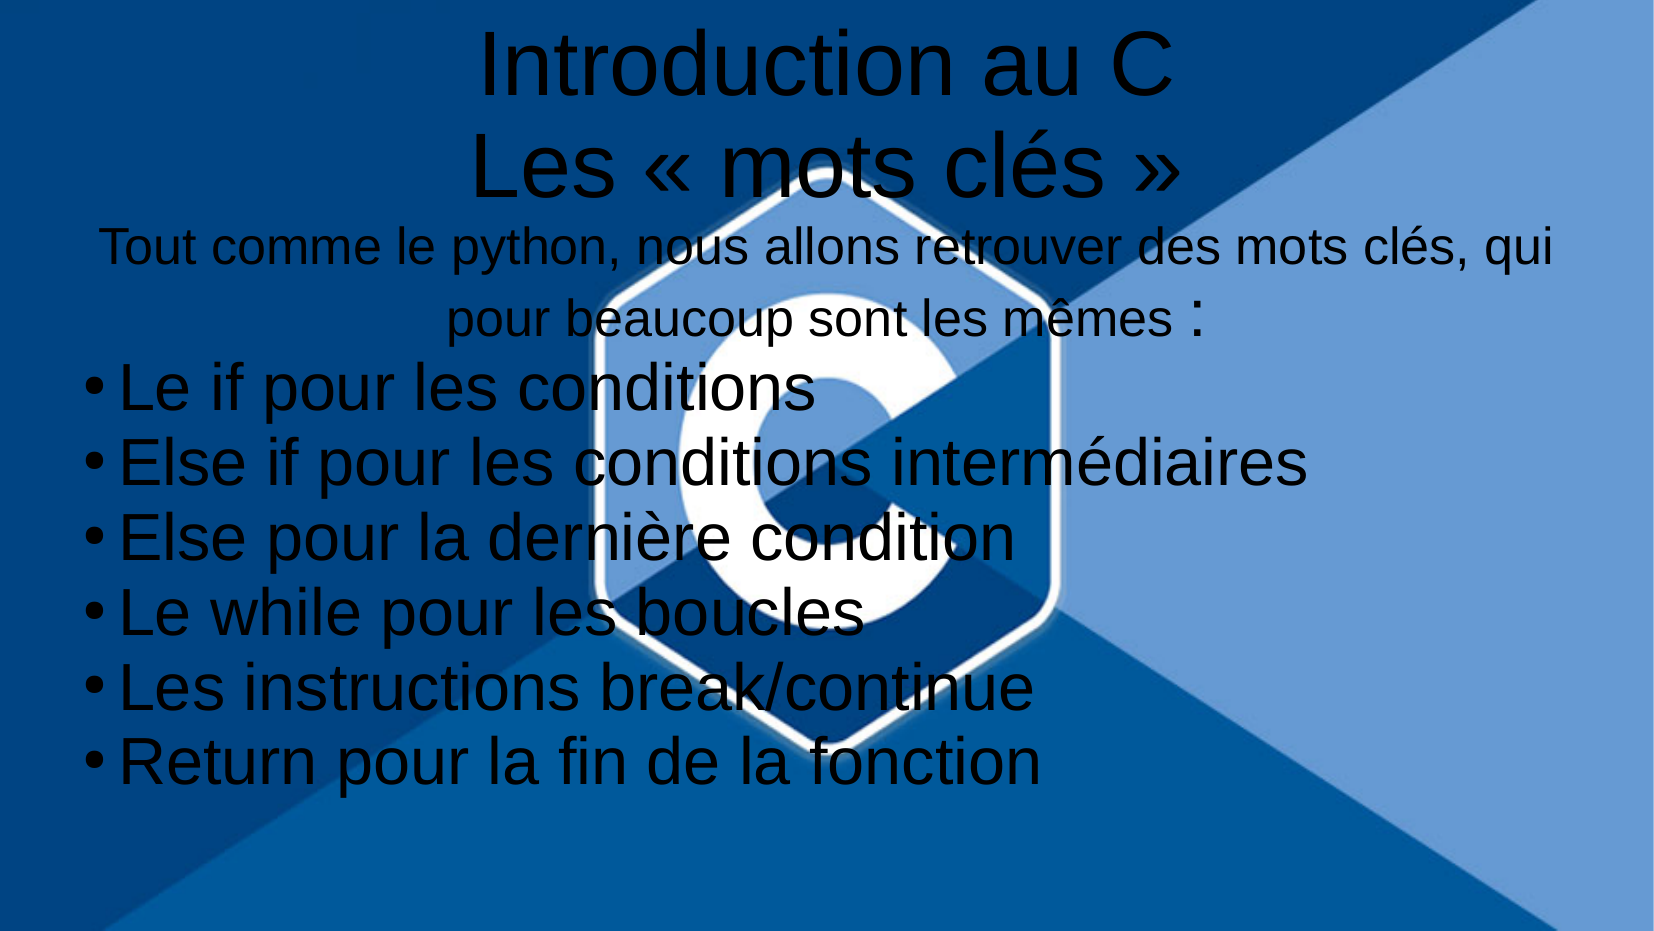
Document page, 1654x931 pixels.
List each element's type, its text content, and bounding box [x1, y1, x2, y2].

subtitle Tout comme le python, nous allons retrouver des mots clés, qui pour beaucoup sont les mêmes : Le if pour les conditions Else if pour les conditions intermédiaires Else pour la dernière condition Le while pour les boucles Les instructions break/continue Return pour la fin de la fonction [82, 217, 1571, 874]
picture [0, 0, 1654, 931]
title Introduction au C Les « mots clés » [82, 12, 1571, 217]
